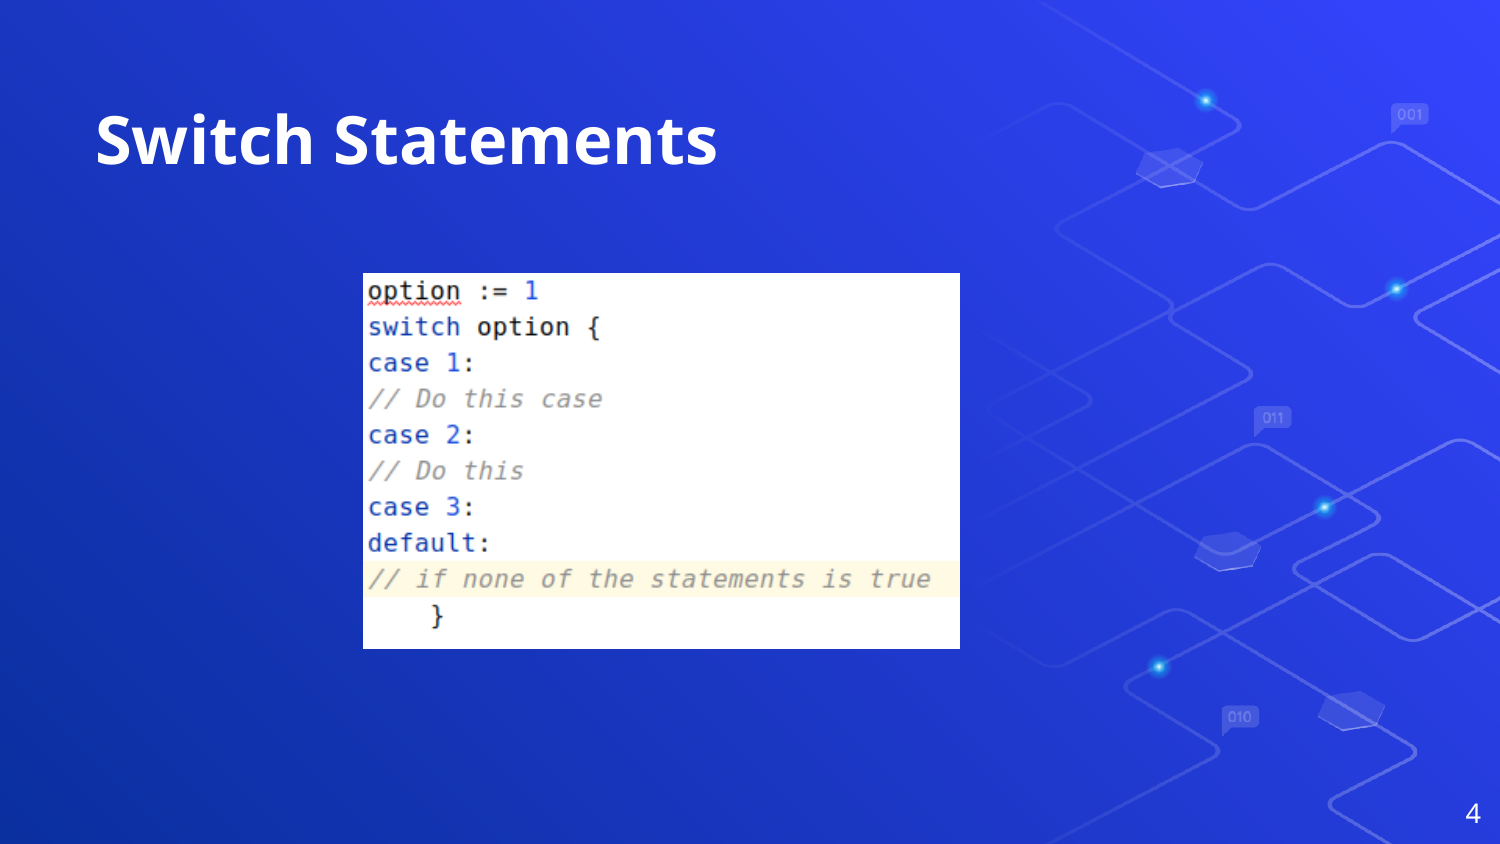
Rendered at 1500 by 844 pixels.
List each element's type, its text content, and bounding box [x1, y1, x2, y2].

text_box Switch Statements [95, 36, 1082, 178]
picture [0, 0, 1500, 844]
text_box <number> [1391, 782, 1482, 844]
